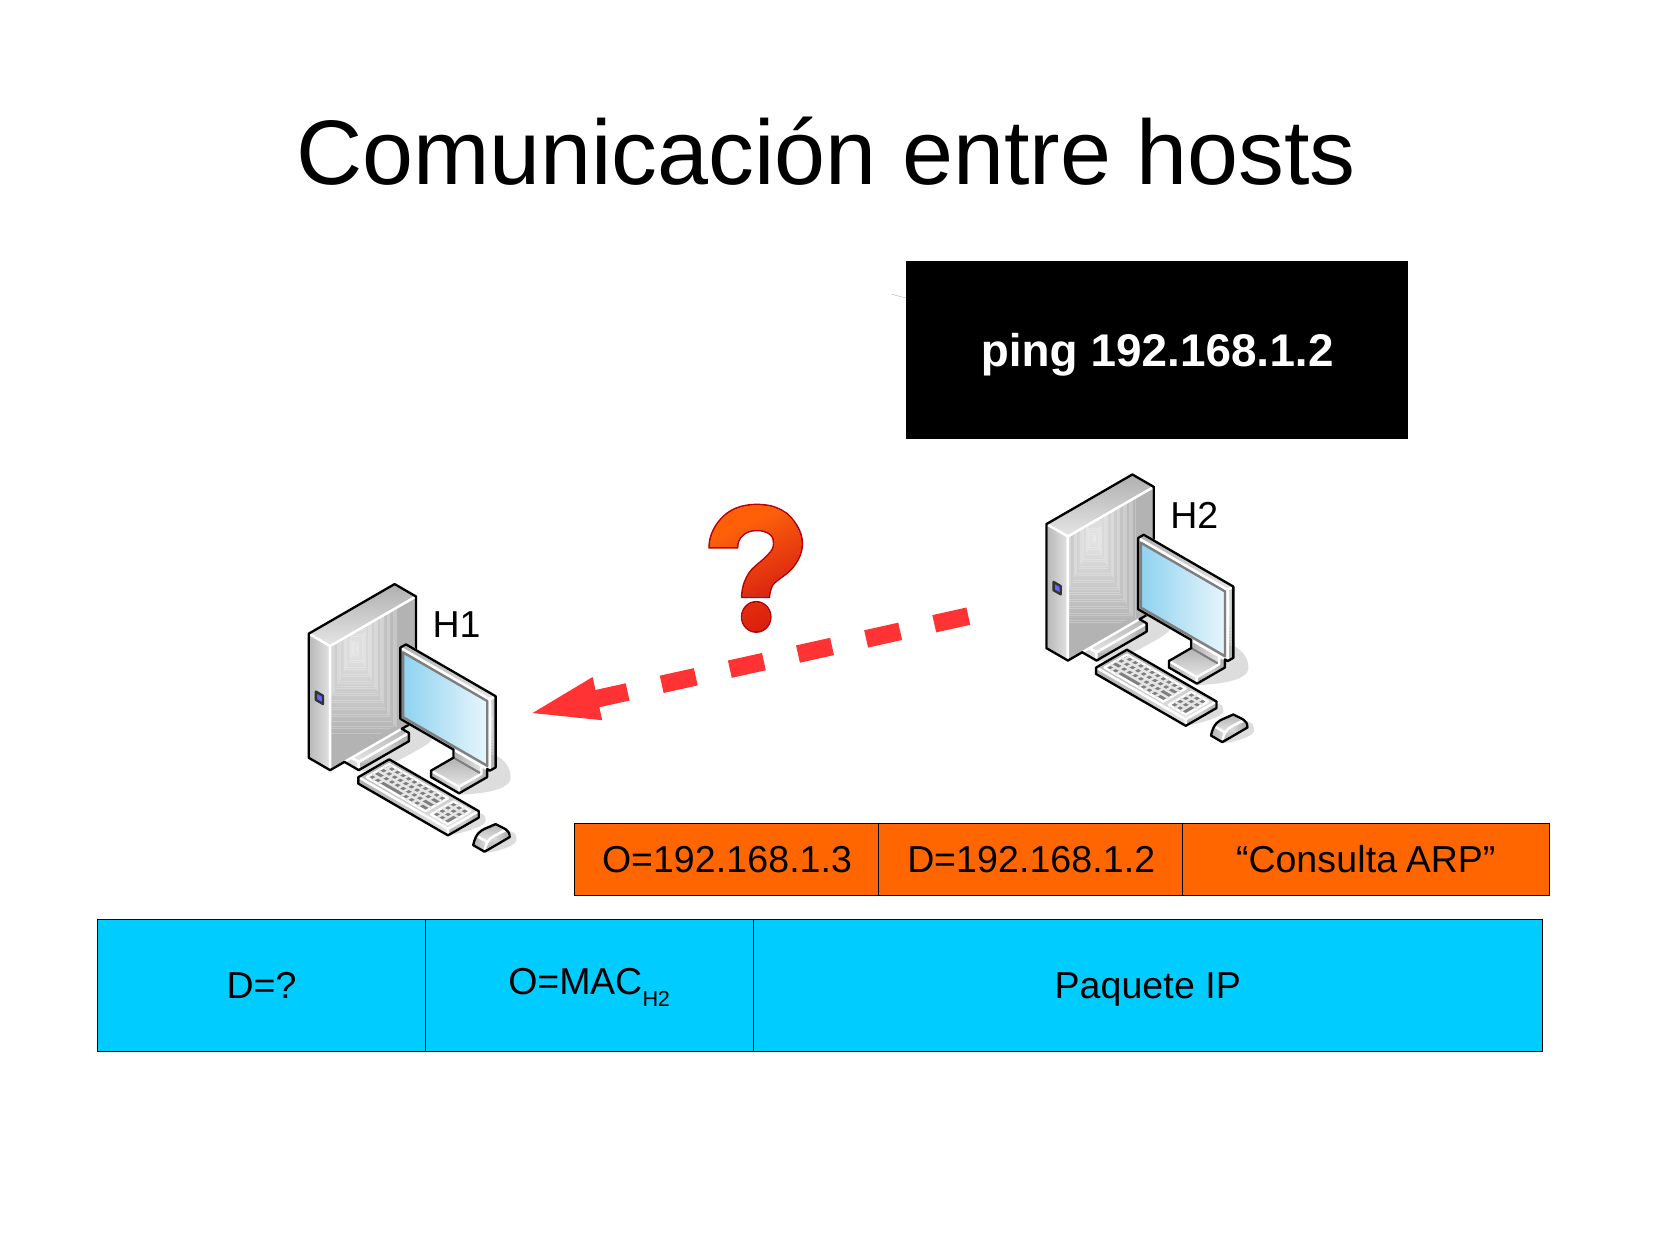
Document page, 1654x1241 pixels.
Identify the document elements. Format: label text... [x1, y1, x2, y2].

text_box [1201, 647, 1248, 684]
text_box [1048, 477, 1152, 658]
title Comunicación entre hosts [82, 49, 1571, 257]
text_box O=192.168.1.3 [574, 823, 878, 896]
text_box O=MACH2 [425, 919, 753, 1052]
text_box “Consulta ARP” [1182, 823, 1550, 896]
text_box [360, 762, 477, 833]
text_box D=192.168.1.2 [878, 823, 1182, 896]
text_box Paquete IP [753, 919, 1543, 1052]
text_box [1098, 652, 1215, 723]
text_box [463, 757, 510, 794]
text_box [364, 726, 431, 770]
text_box [402, 647, 494, 791]
text_box [457, 814, 485, 833]
text_box [310, 586, 414, 768]
picture [668, 480, 847, 659]
text_box [1193, 705, 1223, 724]
text_box [489, 832, 516, 852]
text_box H2 [1155, 486, 1234, 544]
text_box [476, 826, 508, 850]
text_box [1100, 617, 1169, 661]
text_box H1 [417, 596, 496, 654]
text_box [1140, 537, 1232, 681]
text_box D=? [97, 919, 425, 1052]
text_box ping 192.168.1.2 [891, 261, 1408, 439]
text_box [1213, 717, 1245, 740]
text_box [1227, 722, 1253, 742]
